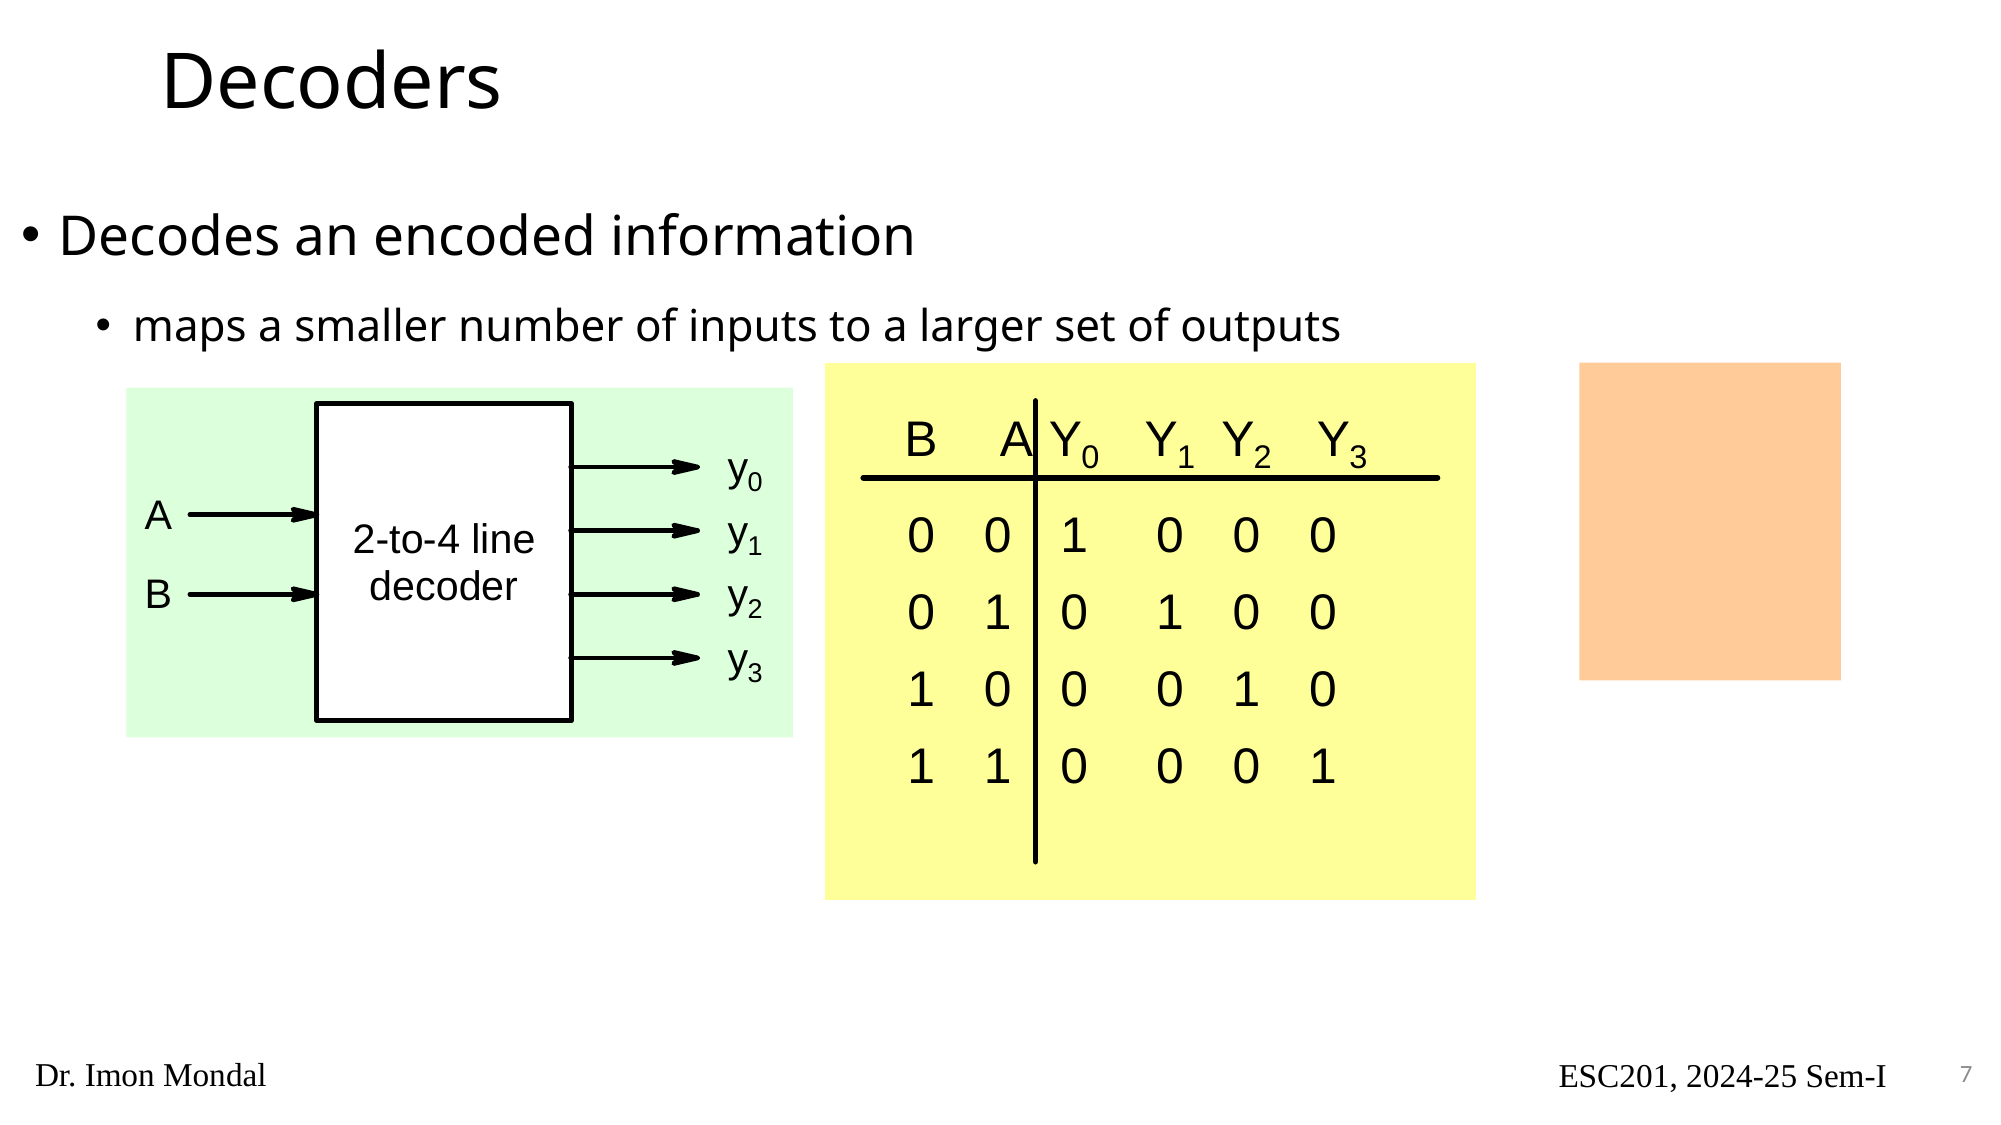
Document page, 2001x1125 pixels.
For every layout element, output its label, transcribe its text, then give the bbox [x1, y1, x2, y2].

list Decodes an encoded information maps a smaller number of inputs to a larger set of outputs [6, 166, 1988, 1014]
chart [825, 362, 1476, 901]
text_box [1579, 362, 1841, 681]
title Decoders [145, 19, 1871, 149]
chart [126, 387, 793, 738]
